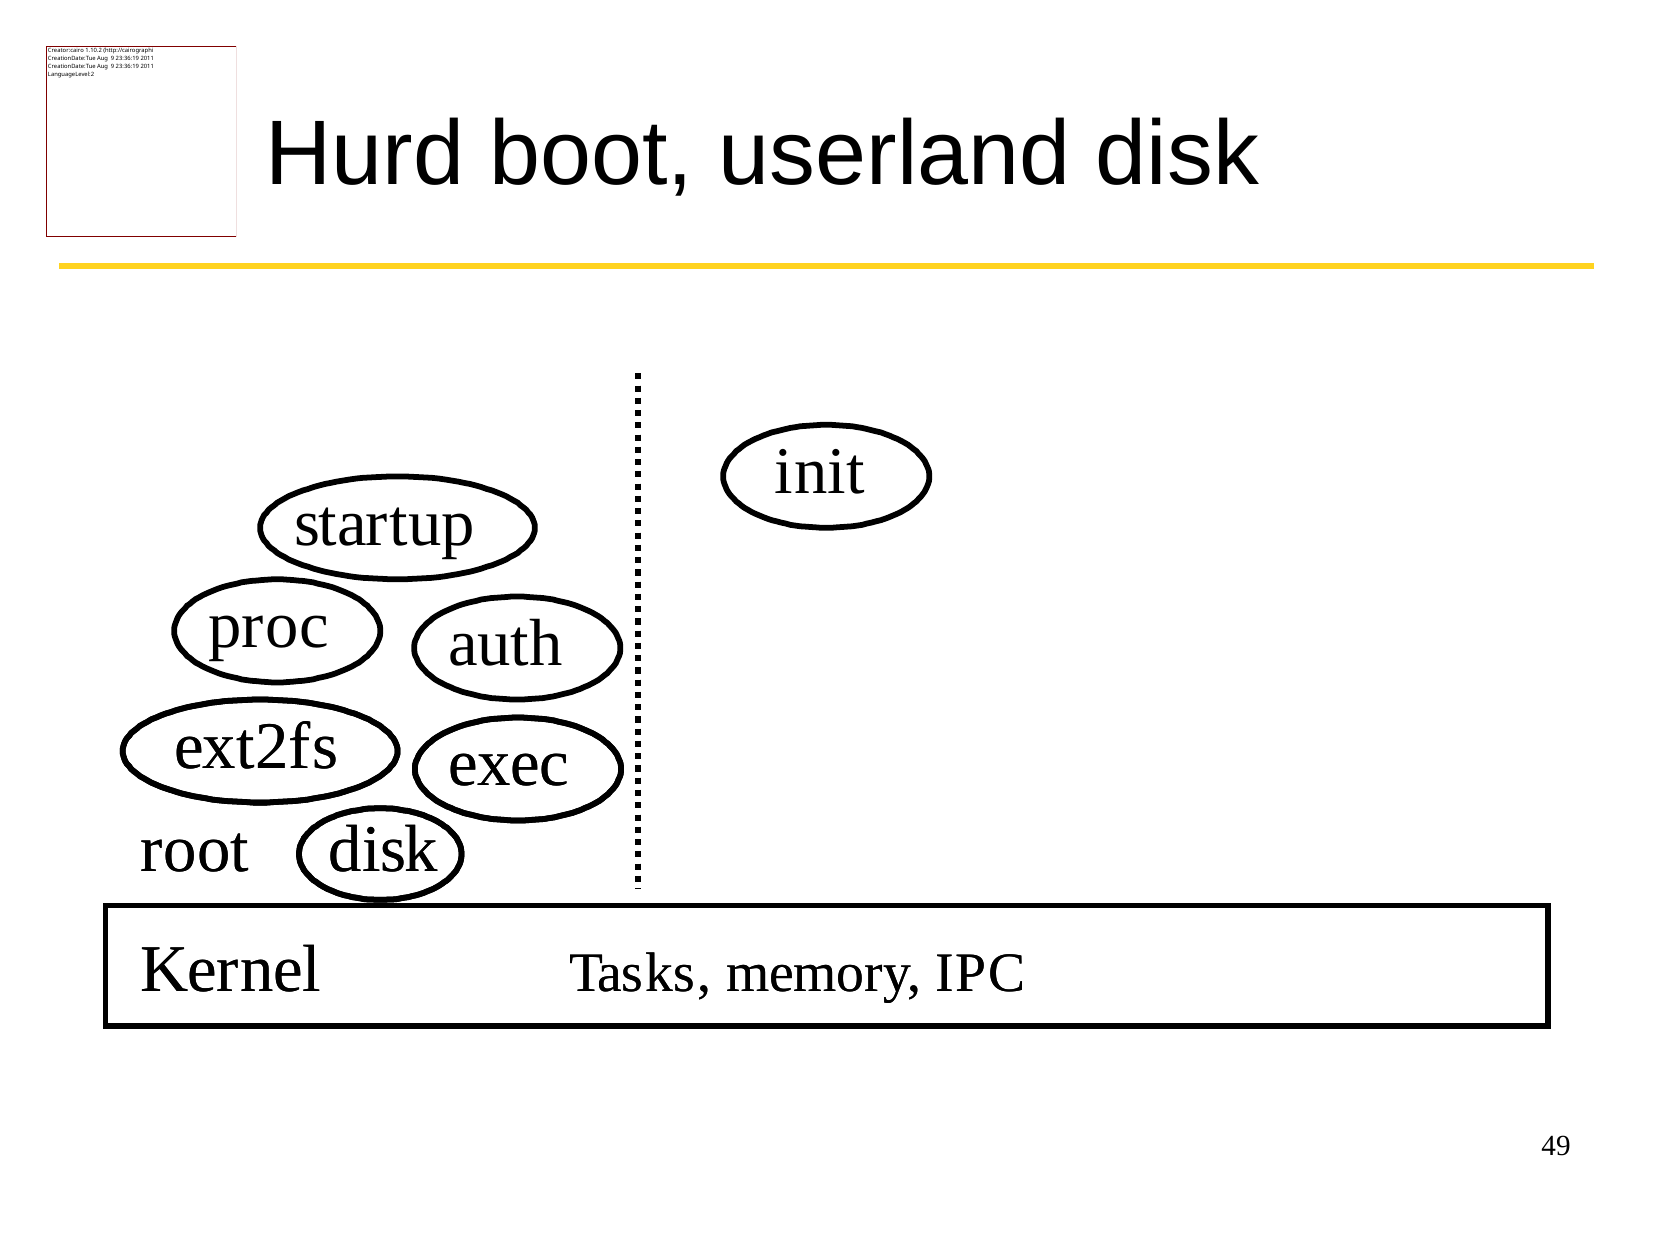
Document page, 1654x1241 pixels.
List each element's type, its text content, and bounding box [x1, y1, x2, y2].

picture [82, 350, 1571, 1049]
title Hurd boot, userland disk [265, 49, 1571, 257]
